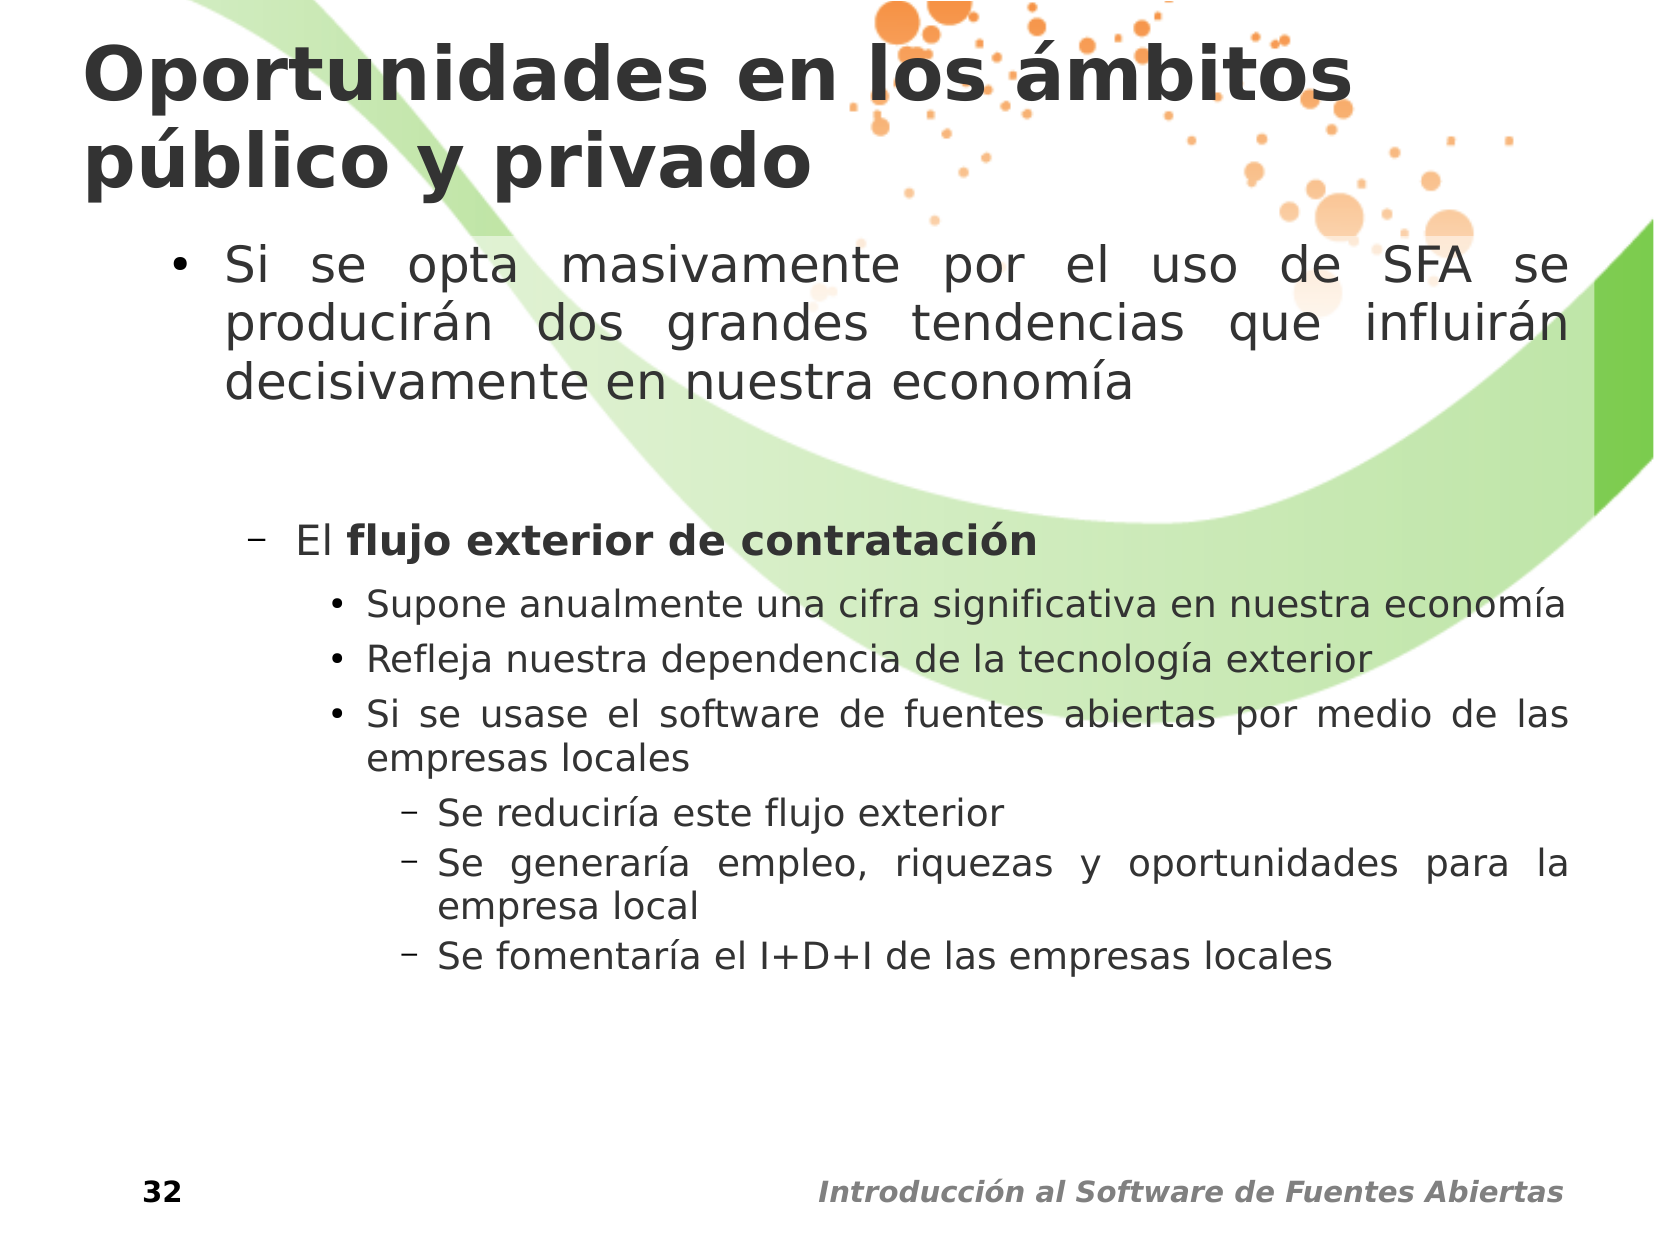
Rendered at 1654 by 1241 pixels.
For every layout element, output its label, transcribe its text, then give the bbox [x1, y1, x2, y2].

list Si se opta masivamente por el uso de SFA se producirán dos grandes tendencias que influirán decisivamente en nuestra economía El flujo exterior de contratación Supone anualmente una cifra significativa en nuestra economía Refleja nuestra dependencia de la tecnología exterior Si se usase el software de fuentes abiertas por medio de las empresas locales Se reduciría este flujo exterior Se generaría empleo, riquezas y oportunidades para la empresa local Se fomentaría el I+D+I de las empresas locales [82, 236, 1571, 1137]
title Oportunidades en los ámbitos público y privado [82, 30, 1571, 206]
picture [185, 0, 1654, 754]
